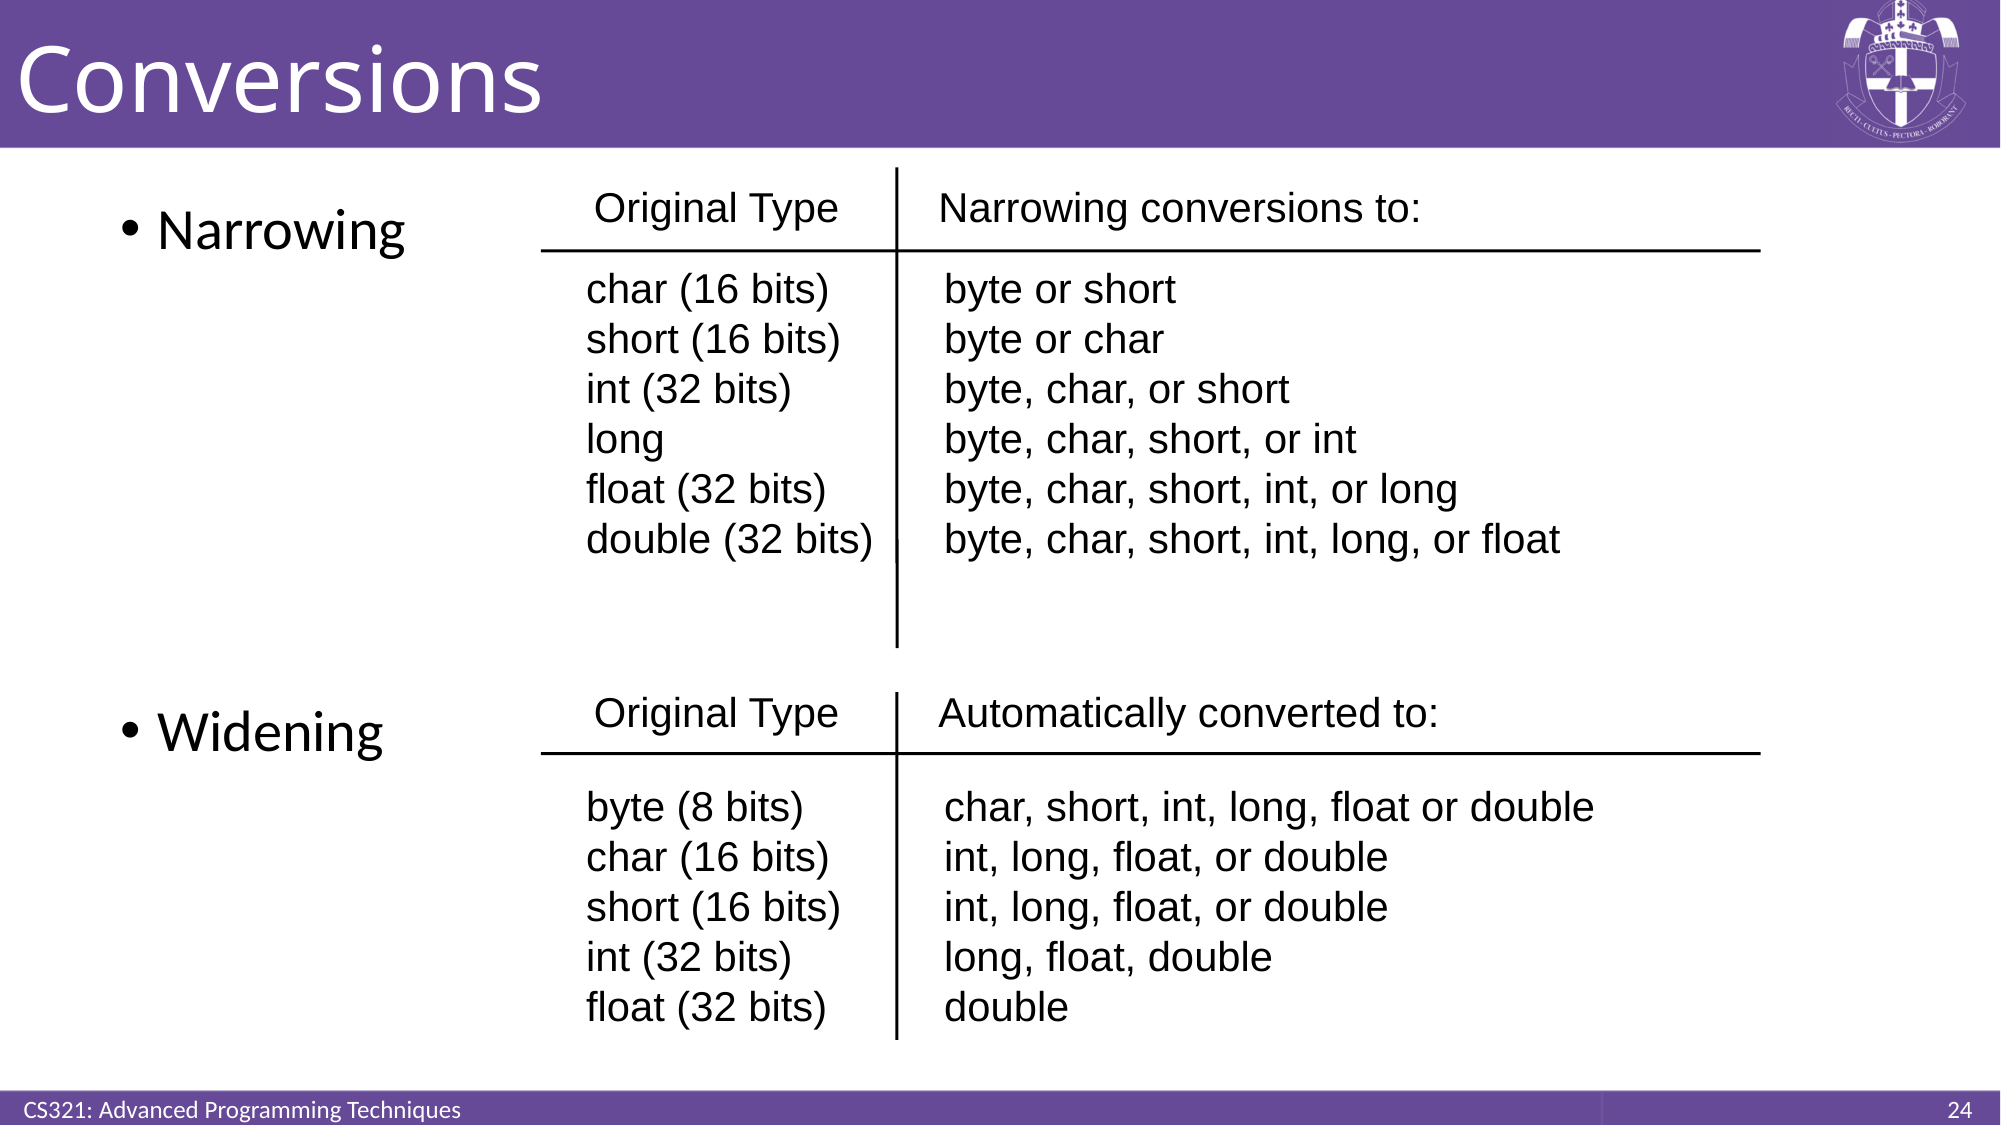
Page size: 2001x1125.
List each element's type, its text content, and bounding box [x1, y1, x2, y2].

text_box Automatically converted to: [938, 686, 1476, 737]
text_box byte (8 bits) char (16 bits) short (16 bits) int (32 bits) float (32 bits) [586, 779, 850, 1030]
slide_number <number> [1862, 1078, 1994, 1125]
picture [0, 0, 2001, 1125]
text_box char, short, int, long, float or double int, long, float, or double int, long, float, or double long, float, double double [944, 779, 1661, 1030]
text_box char (16 bits) short (16 bits) int (32 bits) long float (32 bits) double (32 bits) [586, 261, 886, 563]
text_box Original Type [593, 686, 858, 737]
title Conversions [0, 0, 1725, 192]
text_box Narrowing conversions to: [938, 180, 1476, 231]
text_box Original Type [593, 180, 858, 231]
list Narrowing Widening [105, 191, 1831, 1079]
text_box byte or short byte or char byte, char, or short byte, char, short, or int byte, char, short, int, or long byte, char, short, int, long, or float [944, 261, 1745, 563]
